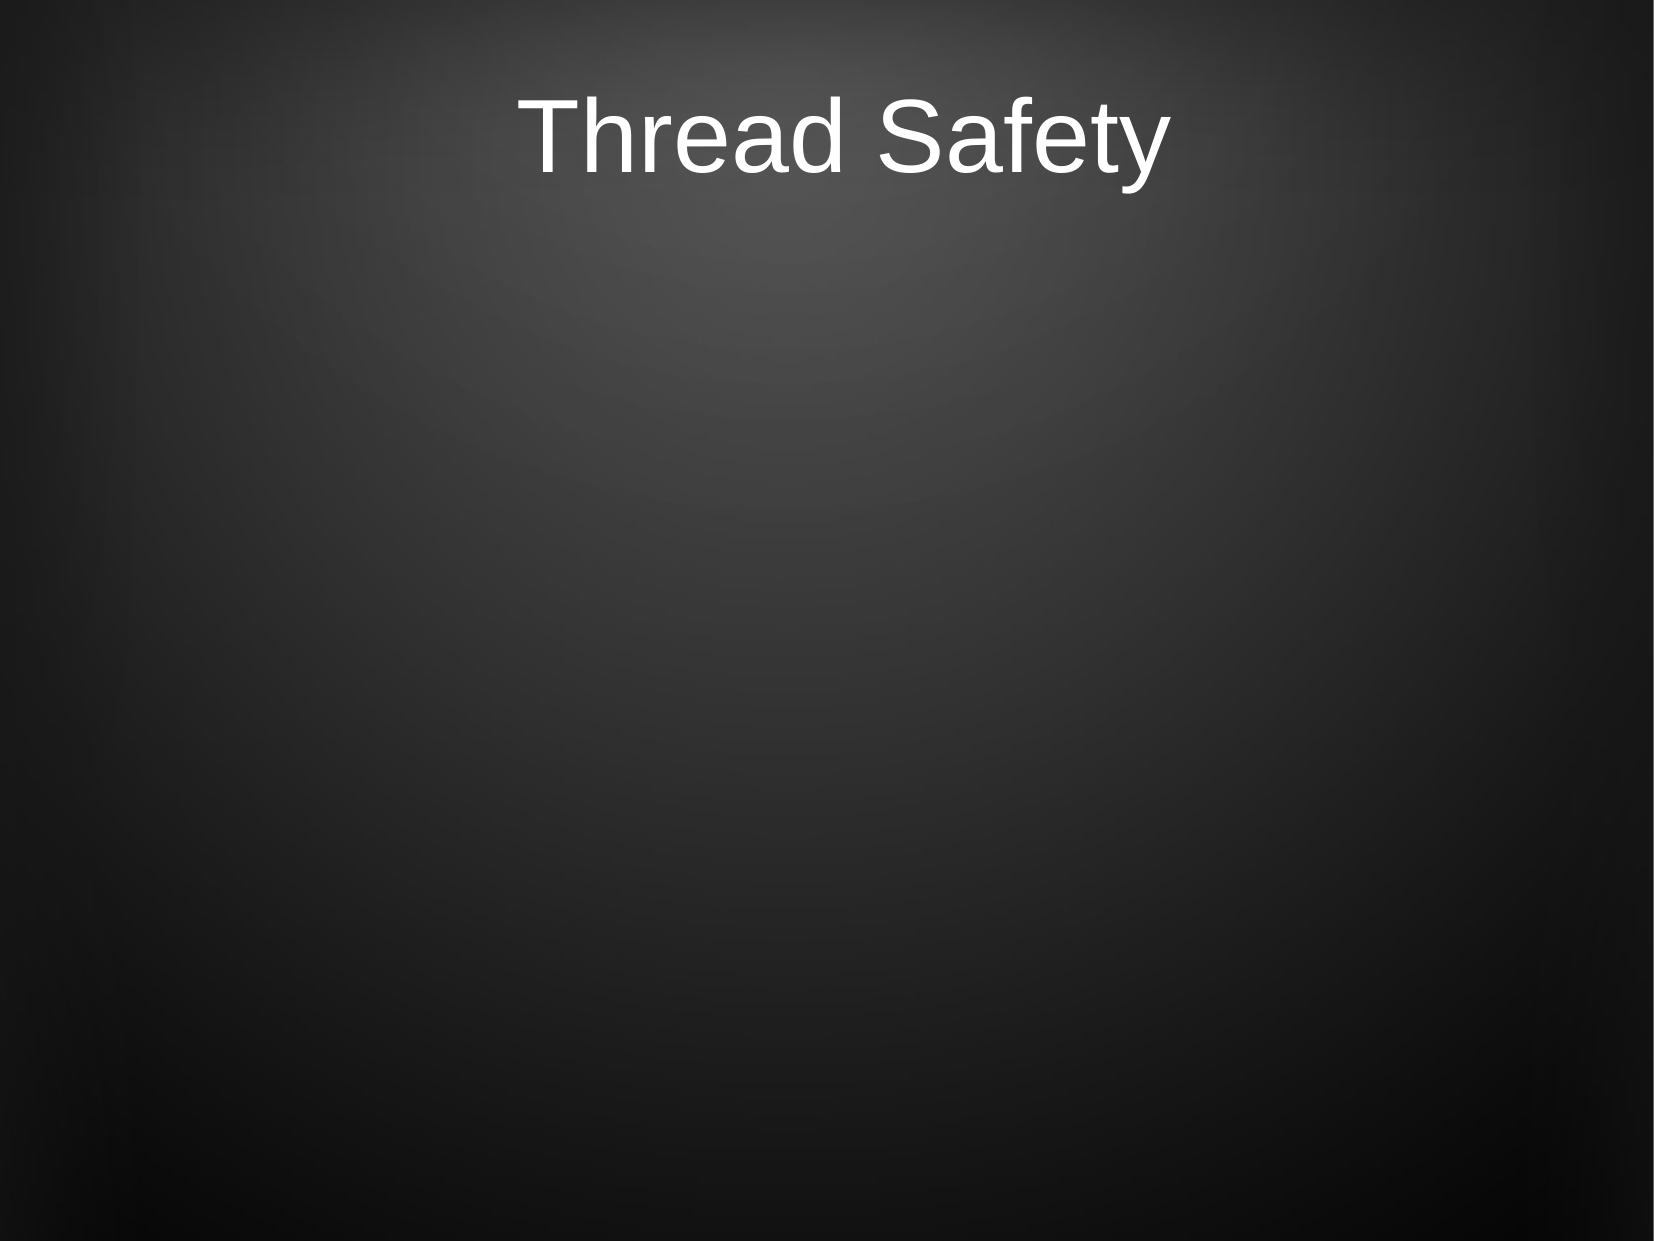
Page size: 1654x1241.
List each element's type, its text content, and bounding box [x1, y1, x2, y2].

picture [0, 0, 1654, 1241]
text_box Thread Safety [94, 70, 1595, 202]
